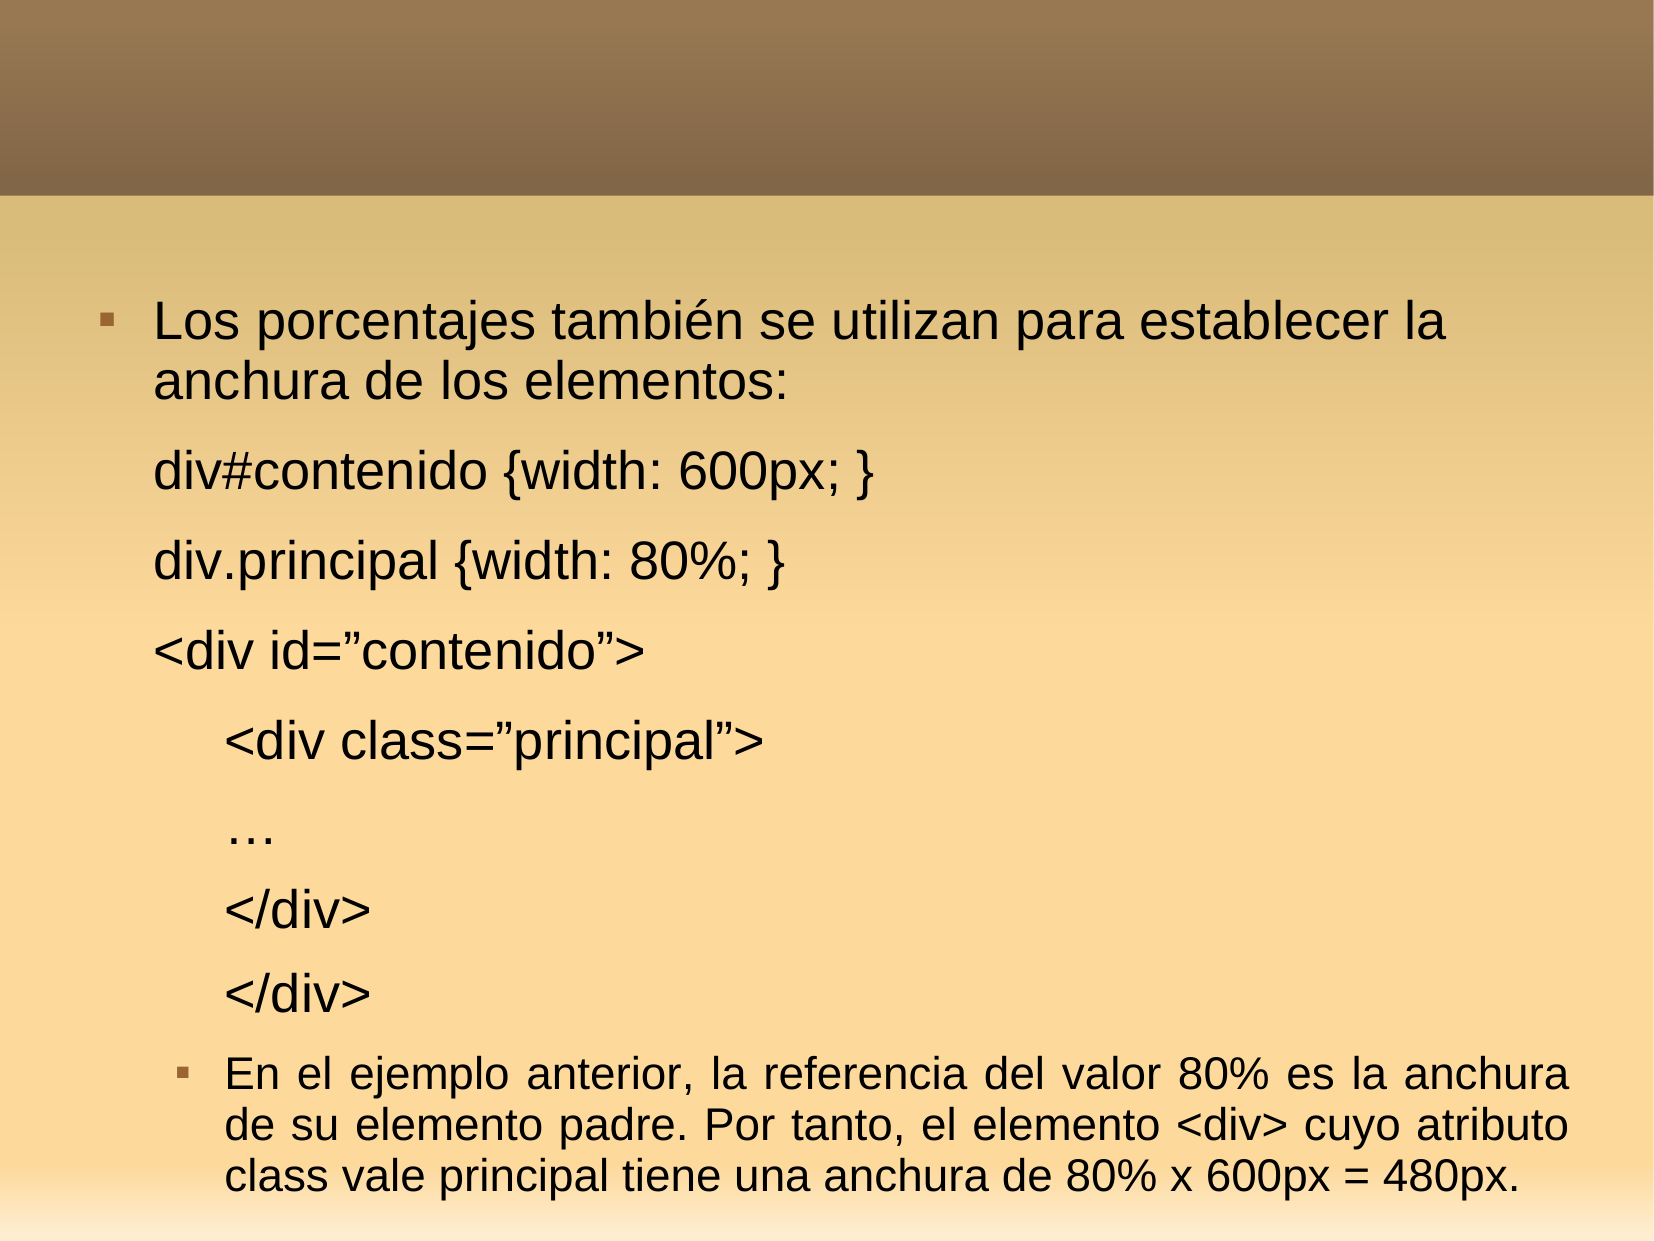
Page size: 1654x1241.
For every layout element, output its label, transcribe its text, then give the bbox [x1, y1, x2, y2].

picture [0, 0, 1654, 1241]
list Los porcentajes también se utilizan para establecer la anchura de los elementos: div#contenido {width: 600px; } div.principal {width: 80%; } <div id=”contenido”> <div class=”principal”> … </div> </div> En el ejemplo anterior, la referencia del valor 80% es la anchura de su elemento padre. Por tanto, el elemento <div> cuyo atributo class vale principal tiene una anchura de 80% x 600px = 480px. [82, 290, 1571, 1202]
